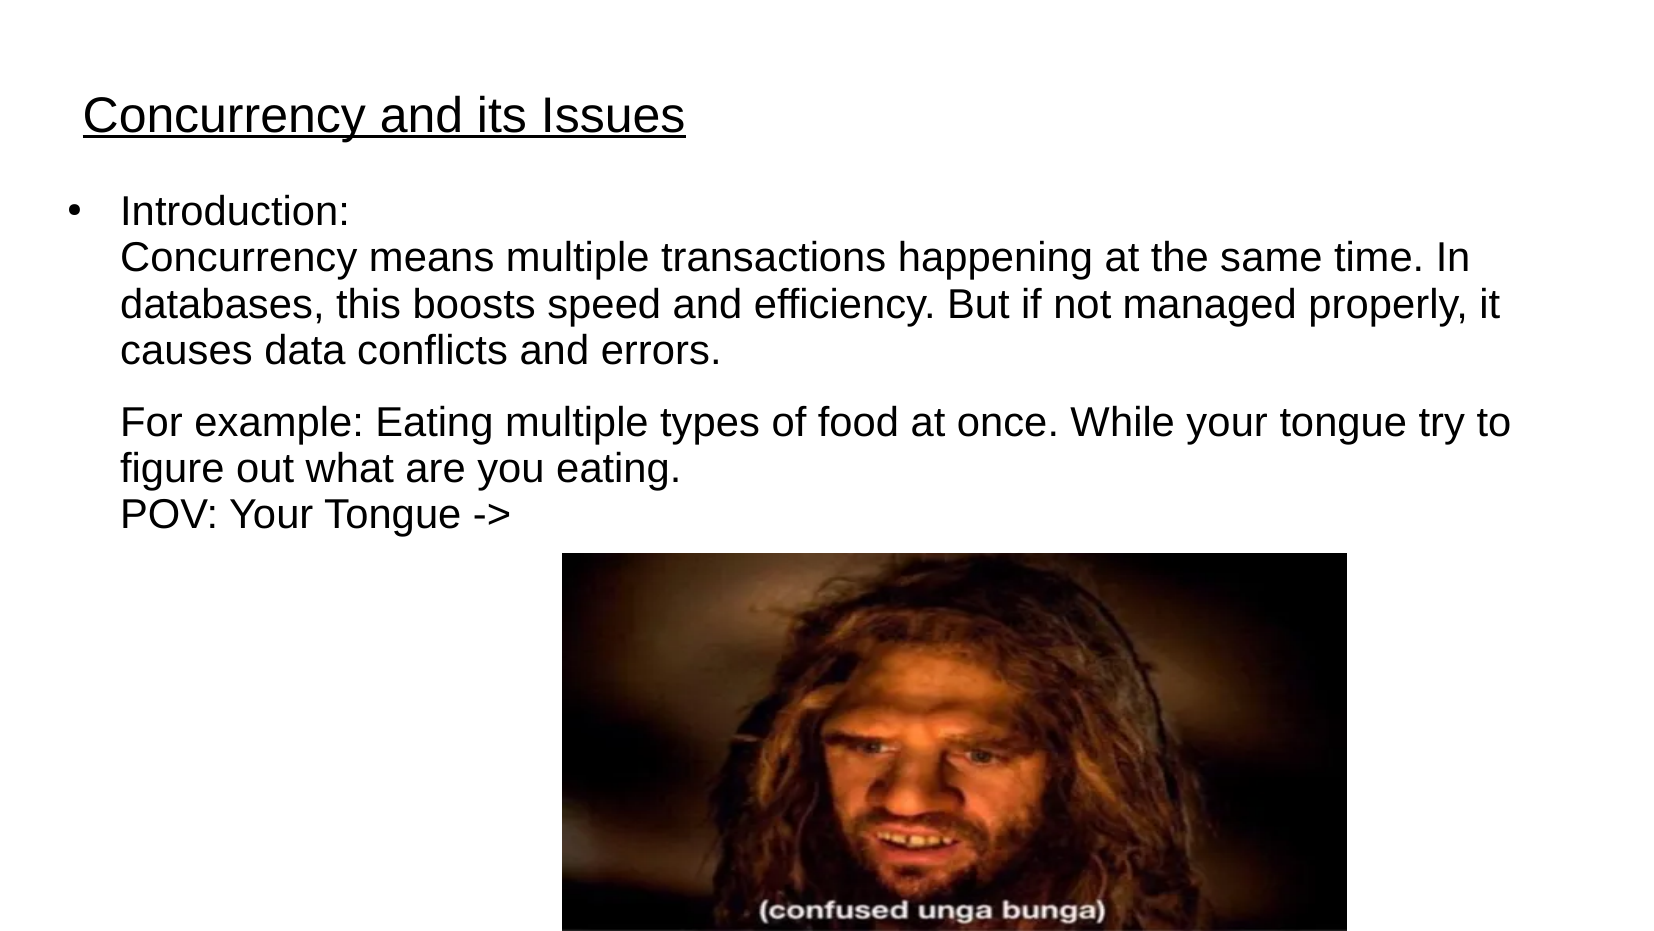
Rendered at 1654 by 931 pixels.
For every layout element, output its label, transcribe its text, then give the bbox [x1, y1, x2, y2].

title Concurrency and its Issues [82, 37, 1571, 193]
list Introduction: Concurrency means multiple transactions happening at the same time. In databases, this boosts speed and efficiency. But if not managed properly, it causes data conflicts and errors. For example: Eating multiple types of food at once. While your tongue try to figure out what are you eating. POV: Your Tongue -> [49, 187, 1538, 727]
picture [562, 727, 1347, 931]
